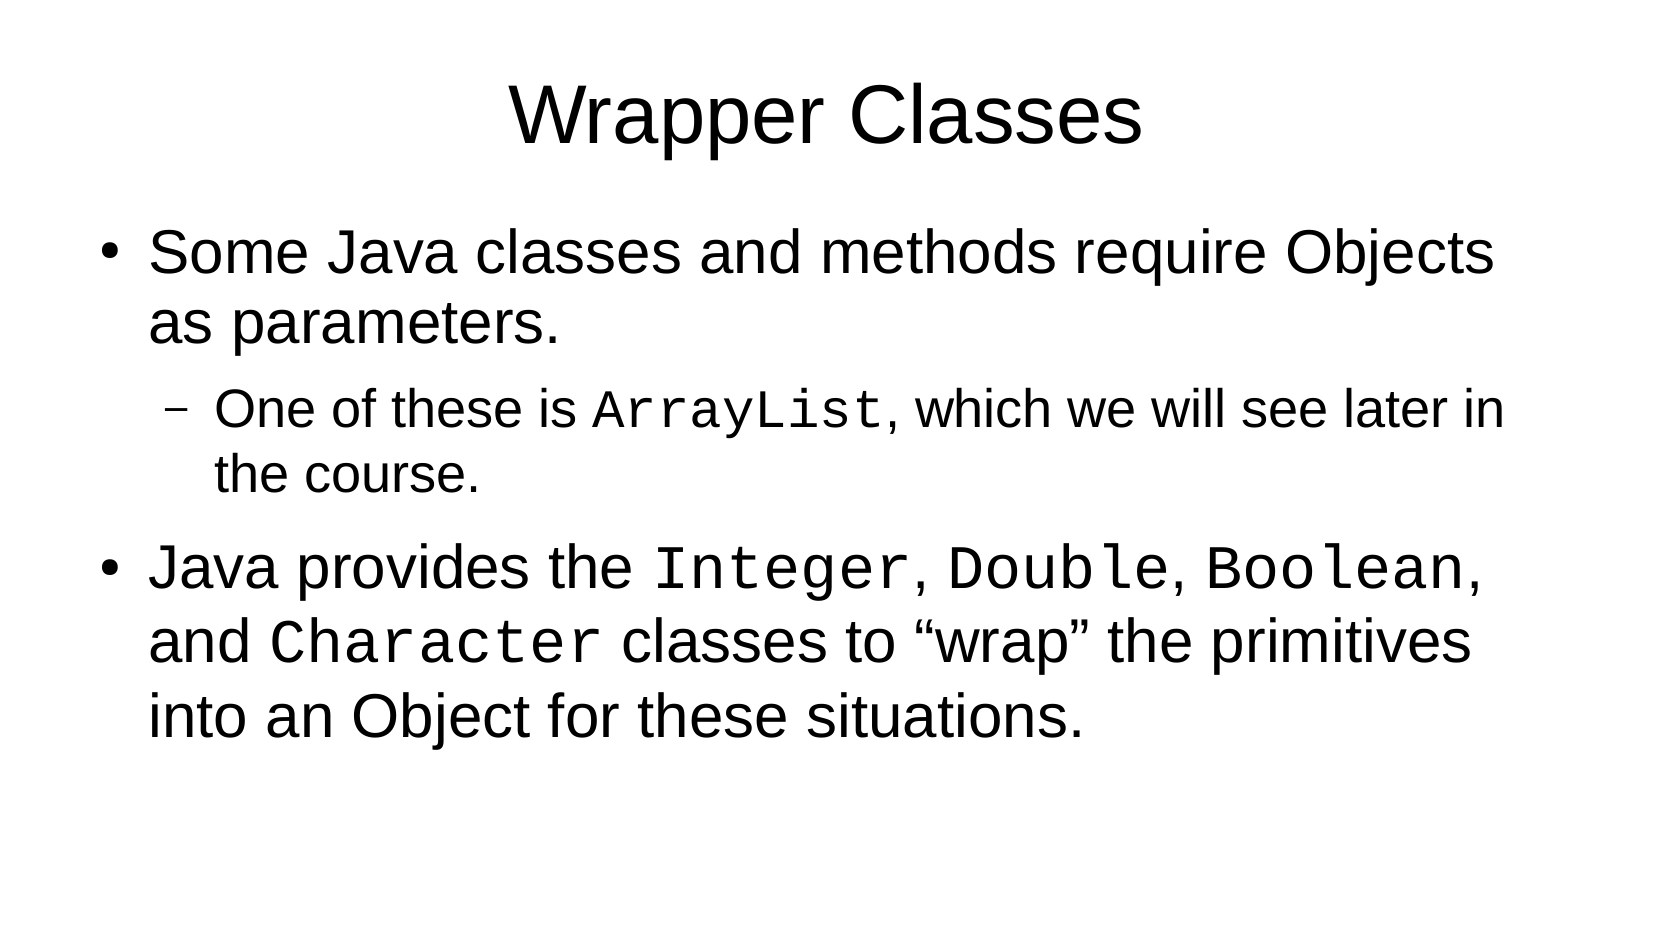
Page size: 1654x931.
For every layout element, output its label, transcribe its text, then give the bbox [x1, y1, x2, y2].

title Wrapper Classes [82, 37, 1571, 193]
list Some Java classes and methods require Objects as parameters. One of these is ArrayList, which we will see later in the course. Java provides the Integer, Double, Boolean, and Character classes to “wrap” the primitives into an Object for these situations. [82, 217, 1571, 758]
